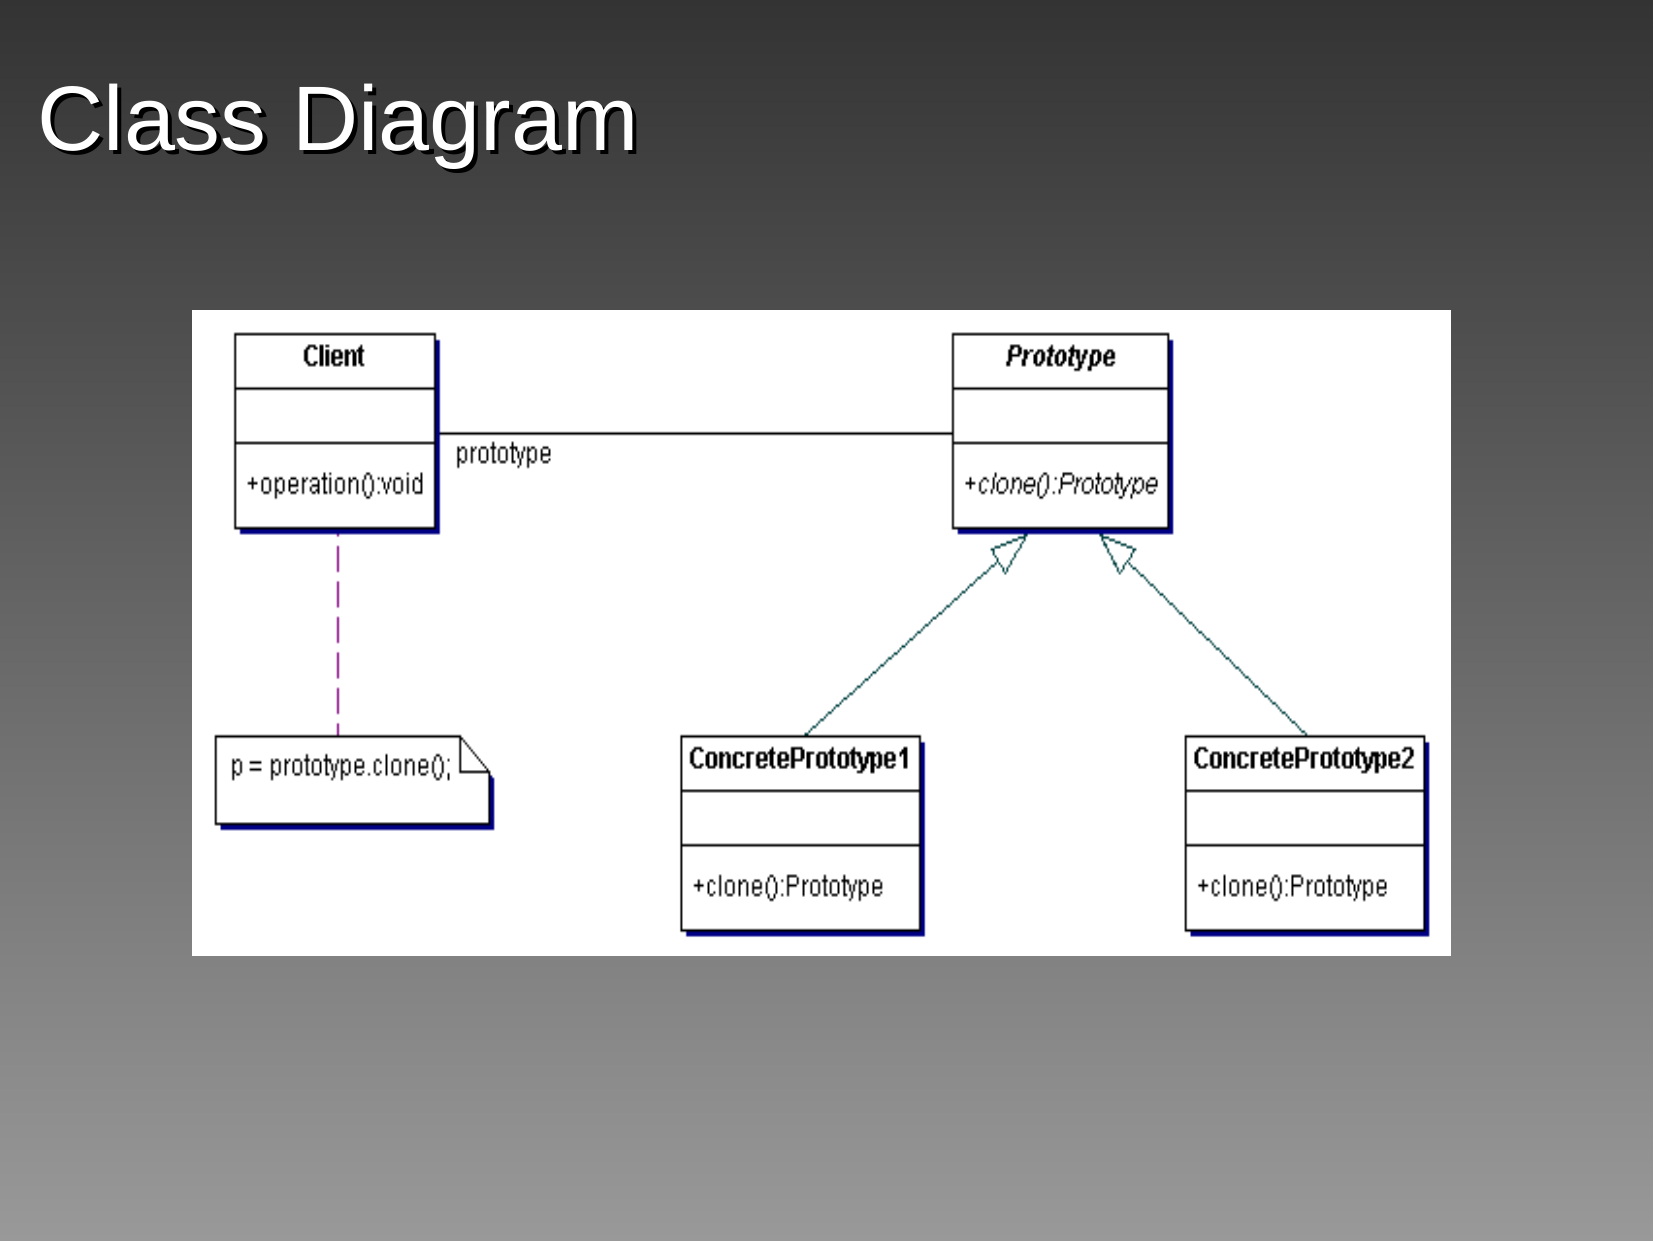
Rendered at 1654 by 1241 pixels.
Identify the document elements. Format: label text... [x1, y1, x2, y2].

title Class Diagram [37, 49, 1613, 188]
picture [192, 310, 1451, 956]
